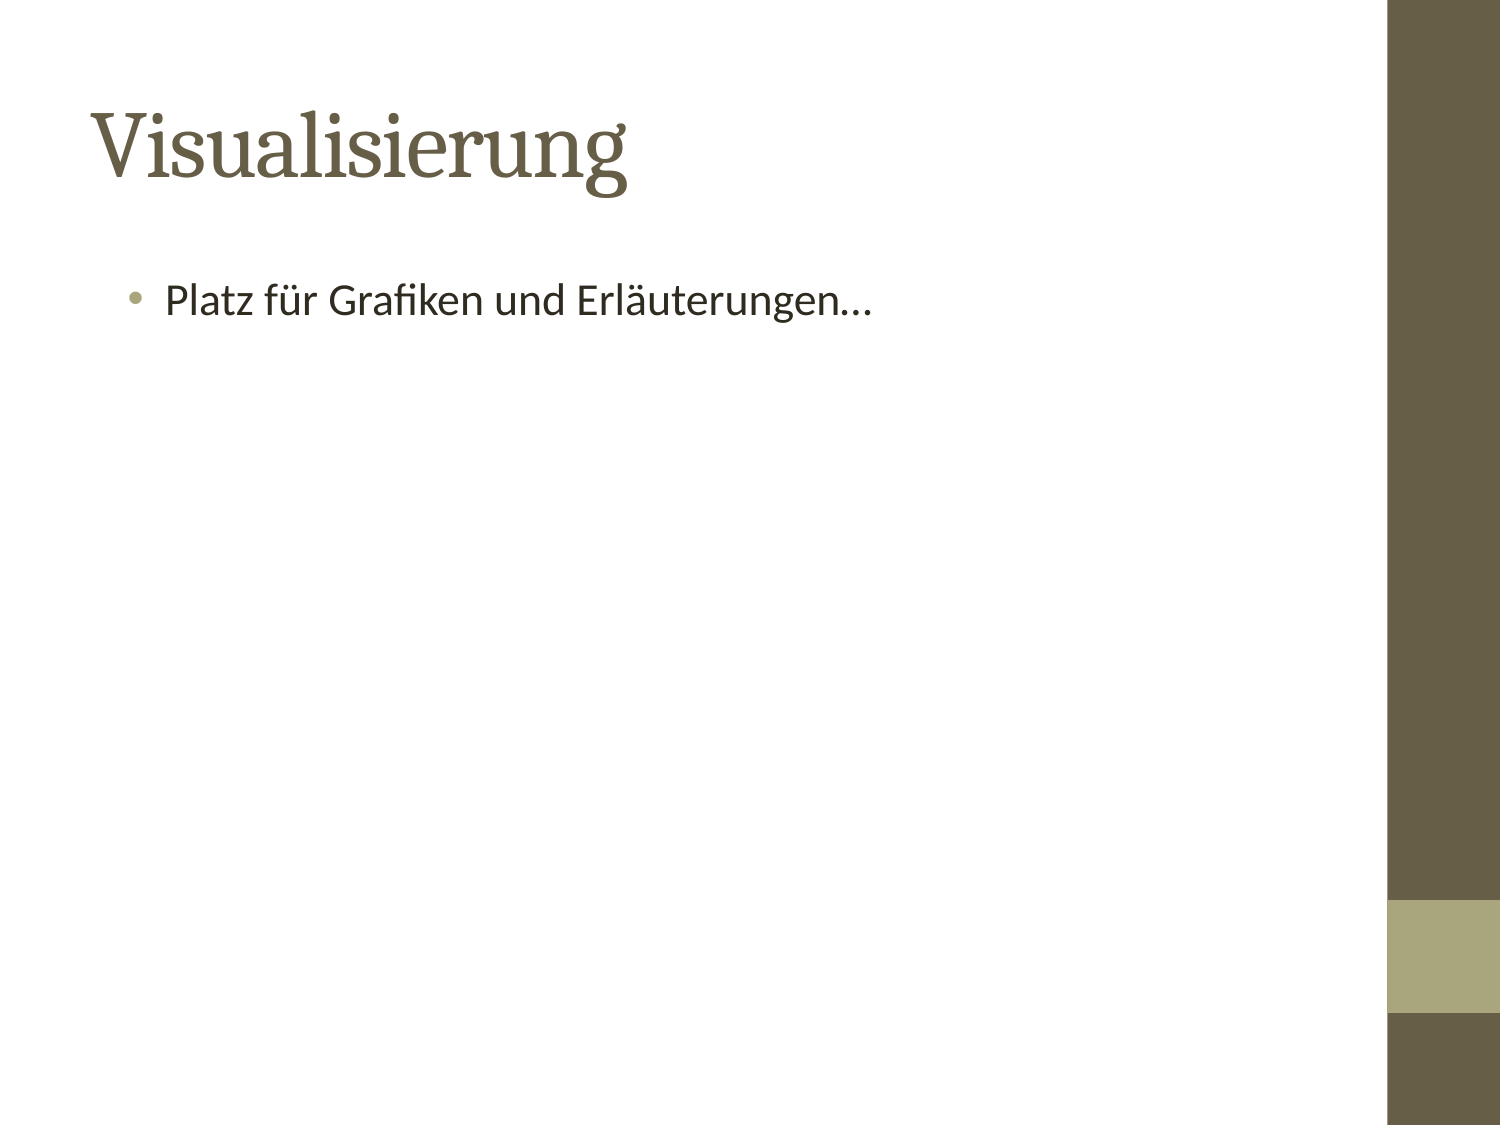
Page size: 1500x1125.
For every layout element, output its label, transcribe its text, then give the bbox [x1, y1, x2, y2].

title Visualisierung [75, 45, 1326, 233]
list Platz für Grafiken und Erläuterungen… [75, 262, 1326, 1051]
